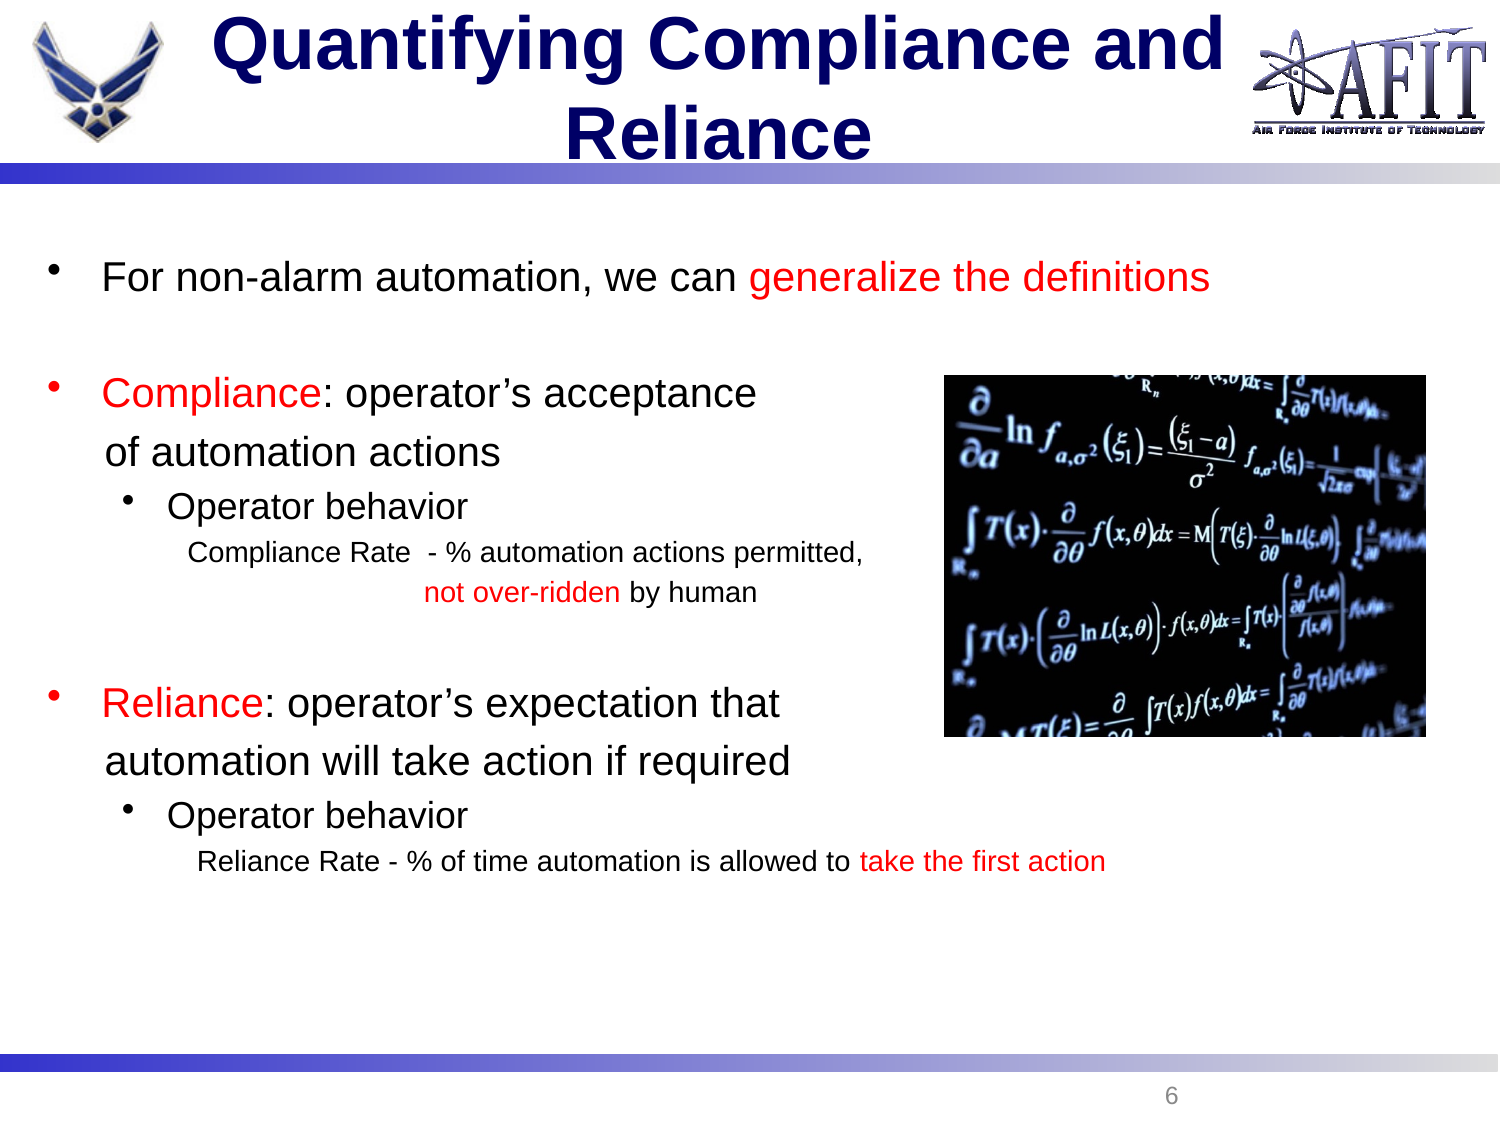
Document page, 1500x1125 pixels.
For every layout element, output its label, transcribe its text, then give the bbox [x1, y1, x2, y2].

list For non-alarm automation, we can generalize the definitions Compliance: operator’s acceptance of automation actions Operator behavior Compliance Rate - % automation actions permitted, not over-ridden by human Reliance: operator’s expectation that automation will take action if required Operator behavior Reliance Rate - % of time automation is allowed to take the first action [32, 241, 1422, 917]
picture [1275, 24, 1488, 139]
slide_number <number> [1149, 1065, 1500, 1125]
title Quantifying Compliance and Reliance [163, 0, 1275, 169]
picture [32, 21, 163, 143]
picture [944, 375, 1426, 737]
